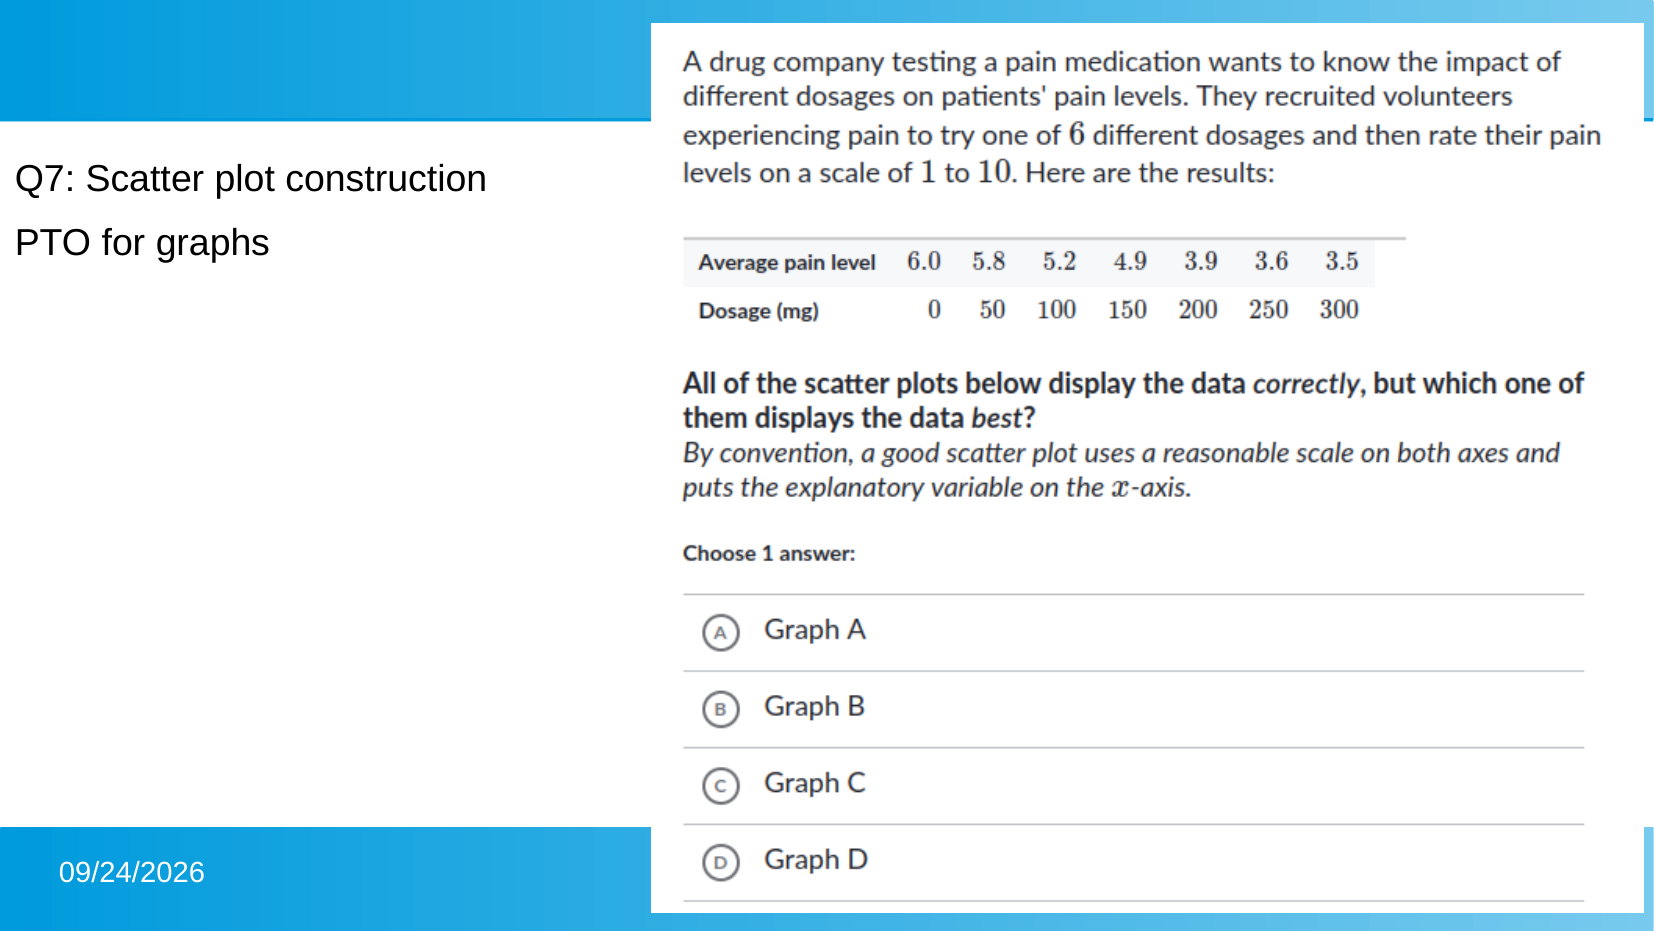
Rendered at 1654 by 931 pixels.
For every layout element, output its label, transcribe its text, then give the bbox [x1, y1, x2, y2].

text_box Q7: Scatter plot construction PTO for graphs [0, 150, 601, 376]
picture [651, 23, 1644, 913]
